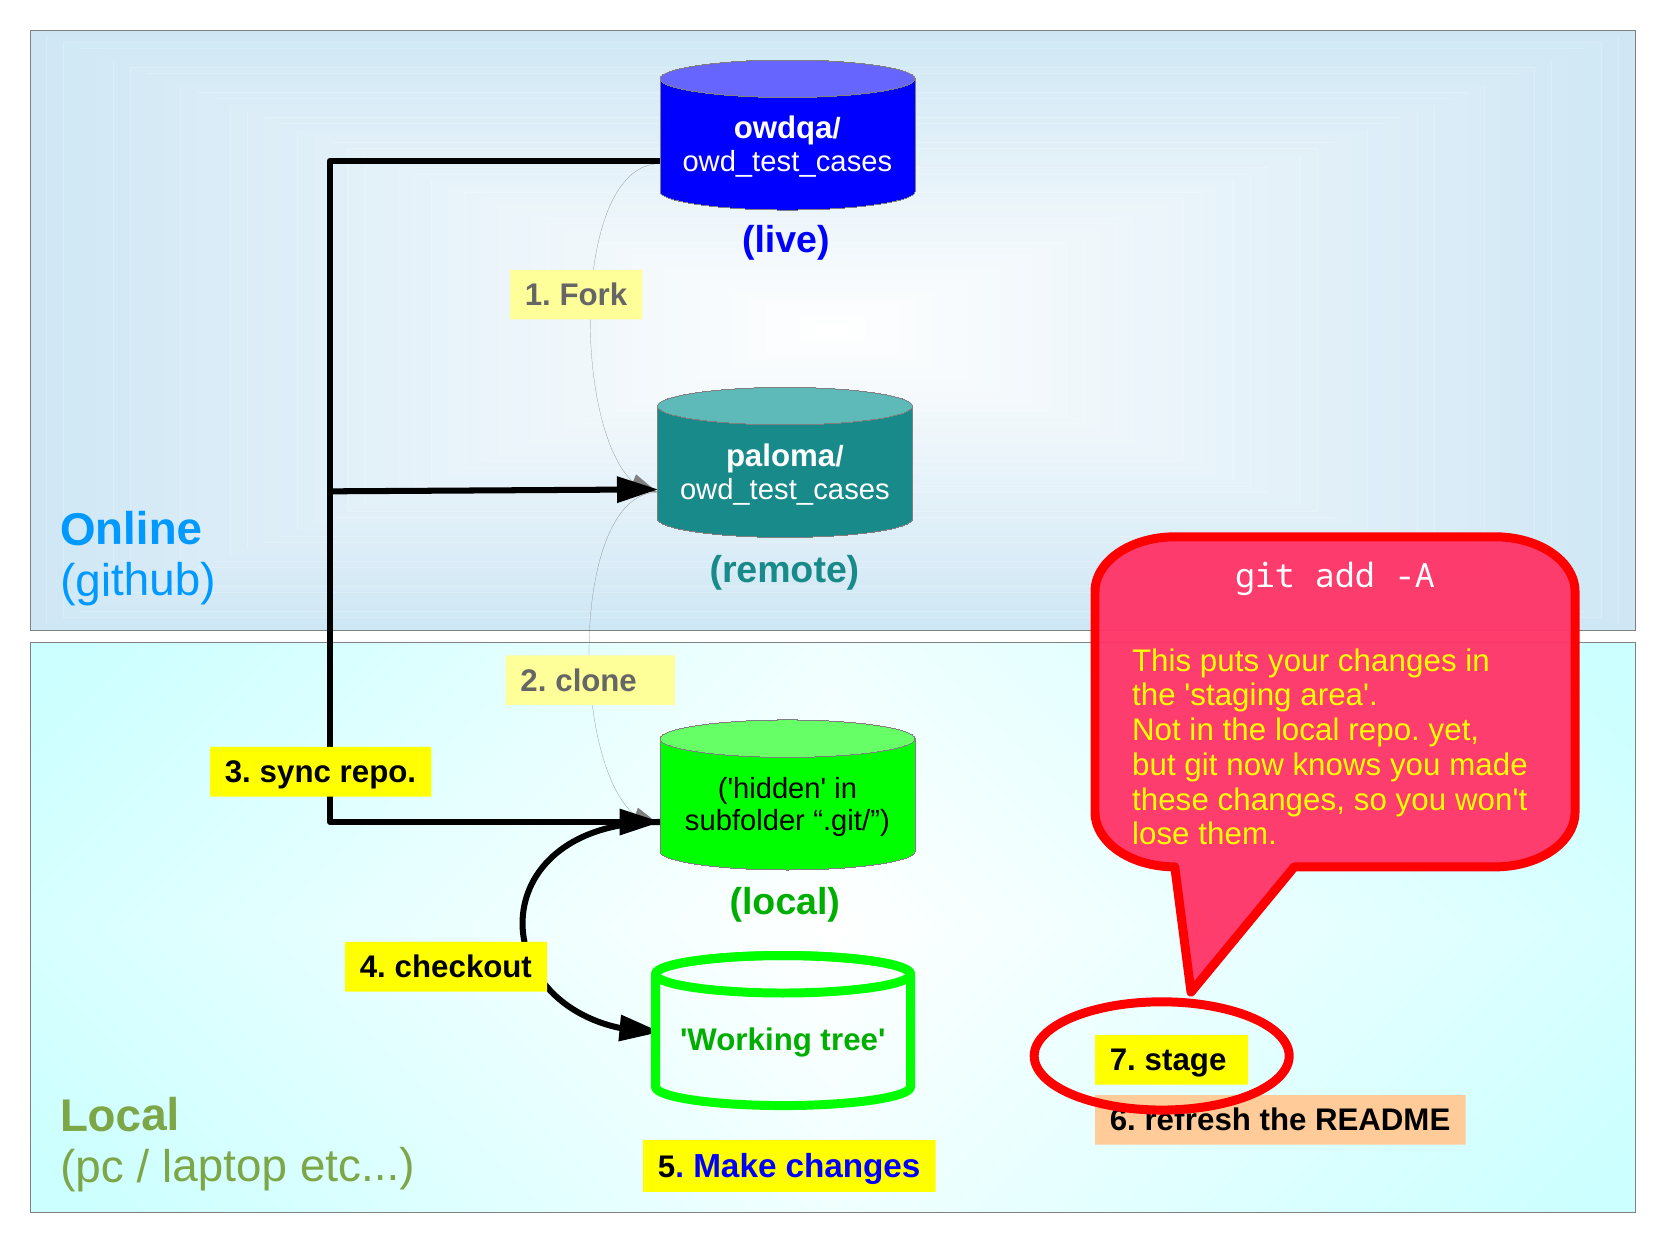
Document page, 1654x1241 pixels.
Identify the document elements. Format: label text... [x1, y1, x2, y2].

text_box (local) [714, 873, 856, 930]
text_box 3. sync repo. [210, 746, 432, 797]
text_box 2. clone [505, 655, 676, 705]
text_box [333, 493, 635, 631]
text_box 5. Make changes [643, 1140, 936, 1192]
text_box [333, 164, 649, 488]
text_box ('hidden' in subfolder “.git/”) [660, 739, 916, 871]
text_box (live) [727, 210, 845, 268]
text_box (remote) [694, 540, 875, 598]
text_box paloma/ owd_test_cases [657, 408, 913, 538]
text_box Local (pc / laptop etc...) [45, 1080, 430, 1200]
text_box Online (github) [45, 495, 231, 614]
text_box 6. refresh the README [1095, 1095, 1233, 1105]
text_box [333, 642, 629, 819]
text_box [30, 30, 1636, 631]
text_box [30, 642, 1636, 1213]
text_box 4. checkout [345, 941, 548, 992]
text_box 7. stage [1095, 1035, 1249, 1085]
text_box owdqa/ owd_test_cases [660, 79, 916, 210]
text_box git add -A This puts your changes in the 'staging area'. Not in the local repo. yet, but git now knows you made these changes, so you won't lose them. [1095, 536, 1576, 993]
text_box 1. Fork [510, 269, 643, 320]
text_box 6. refresh the README [1095, 1095, 1466, 1145]
text_box 'Working tree' [655, 976, 911, 1106]
